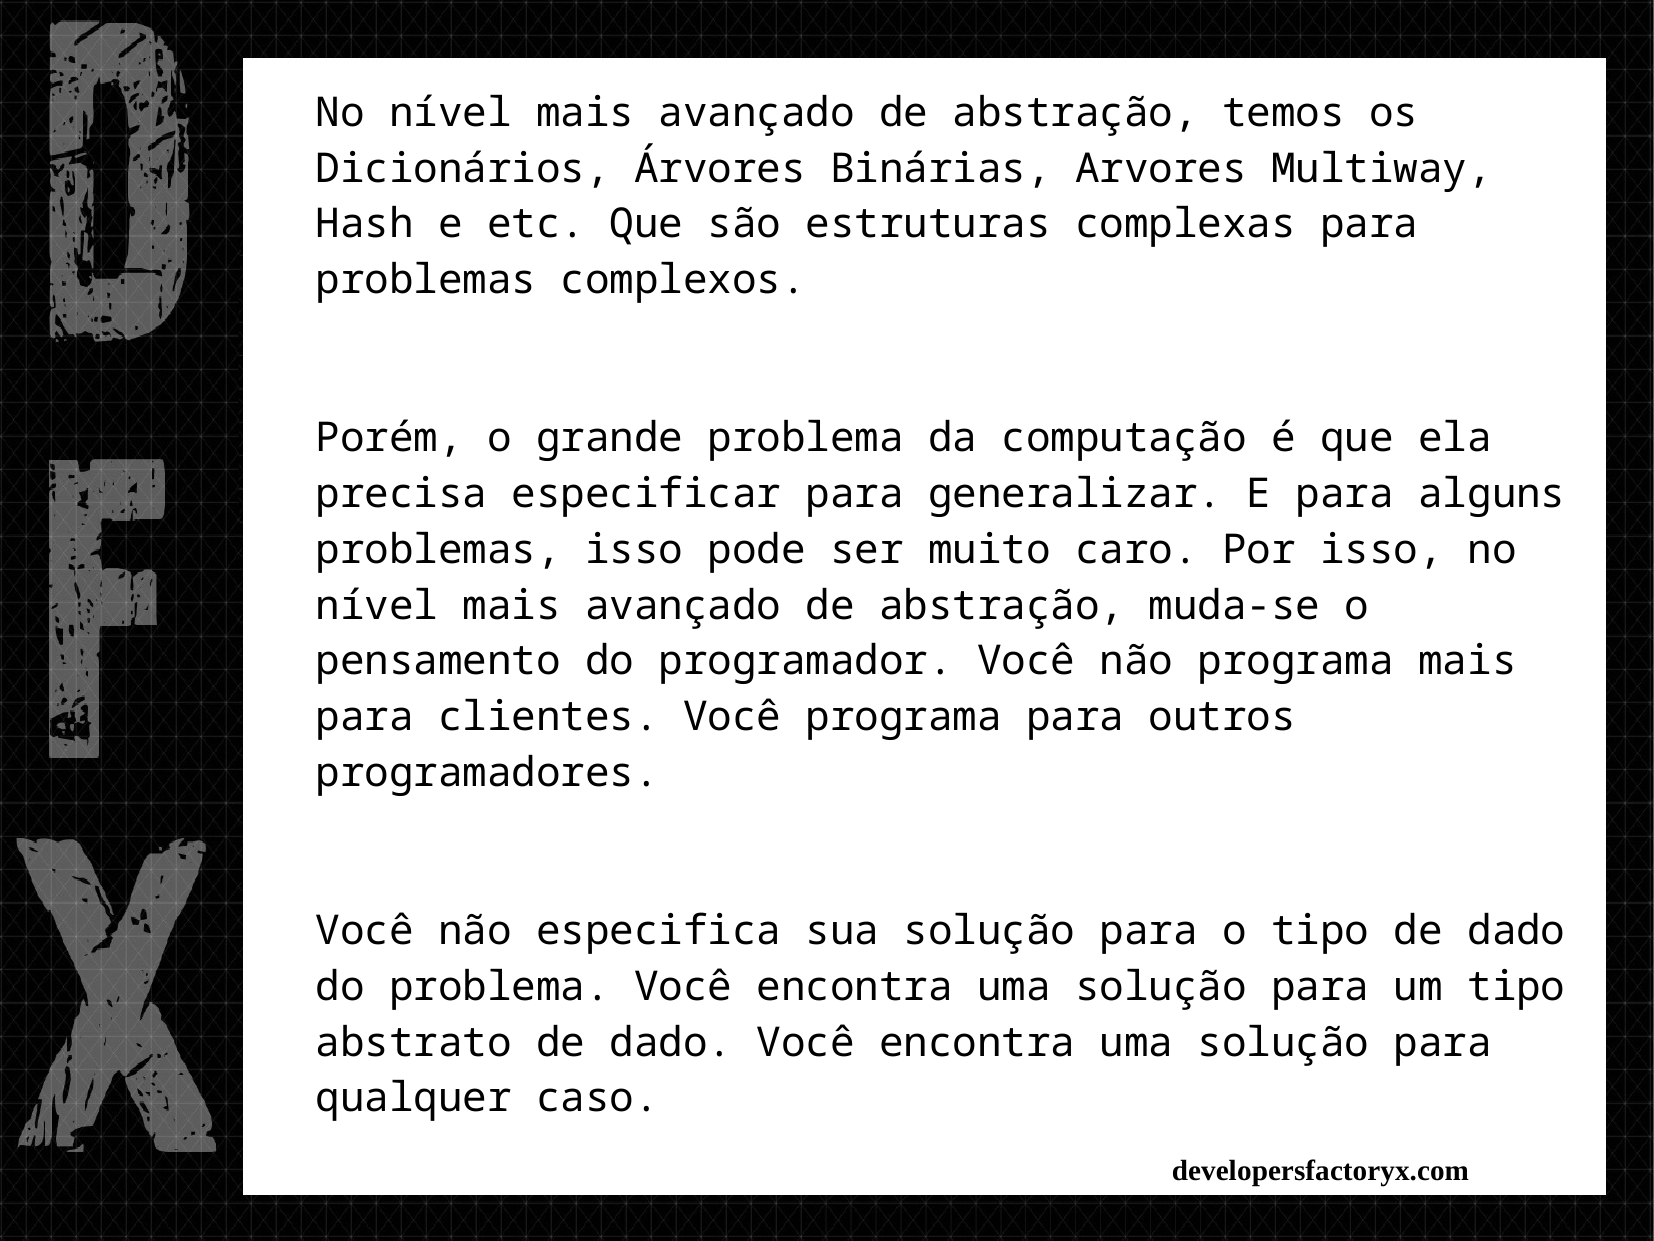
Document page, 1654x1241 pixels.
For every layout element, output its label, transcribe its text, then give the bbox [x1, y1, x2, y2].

list No nível mais avançado de abstração, temos os Dicionários, Árvores Binárias, Arvores Multiway, Hash e etc. Que são estruturas complexas para problemas complexos. Porém, o grande problema da computação é que ela precisa especificar para generalizar. E para alguns problemas, isso pode ser muito caro. Por isso, no nível mais avançado de abstração, muda-se o pensamento do programador. Você não programa mais para clientes. Você programa para outros programadores. Você não especifica sua solução para o tipo de dado do problema. Você encontra uma solução para um tipo abstrato de dado. Você encontra uma solução para qualquer caso. [259, 82, 1571, 1134]
picture [0, 0, 1654, 1241]
